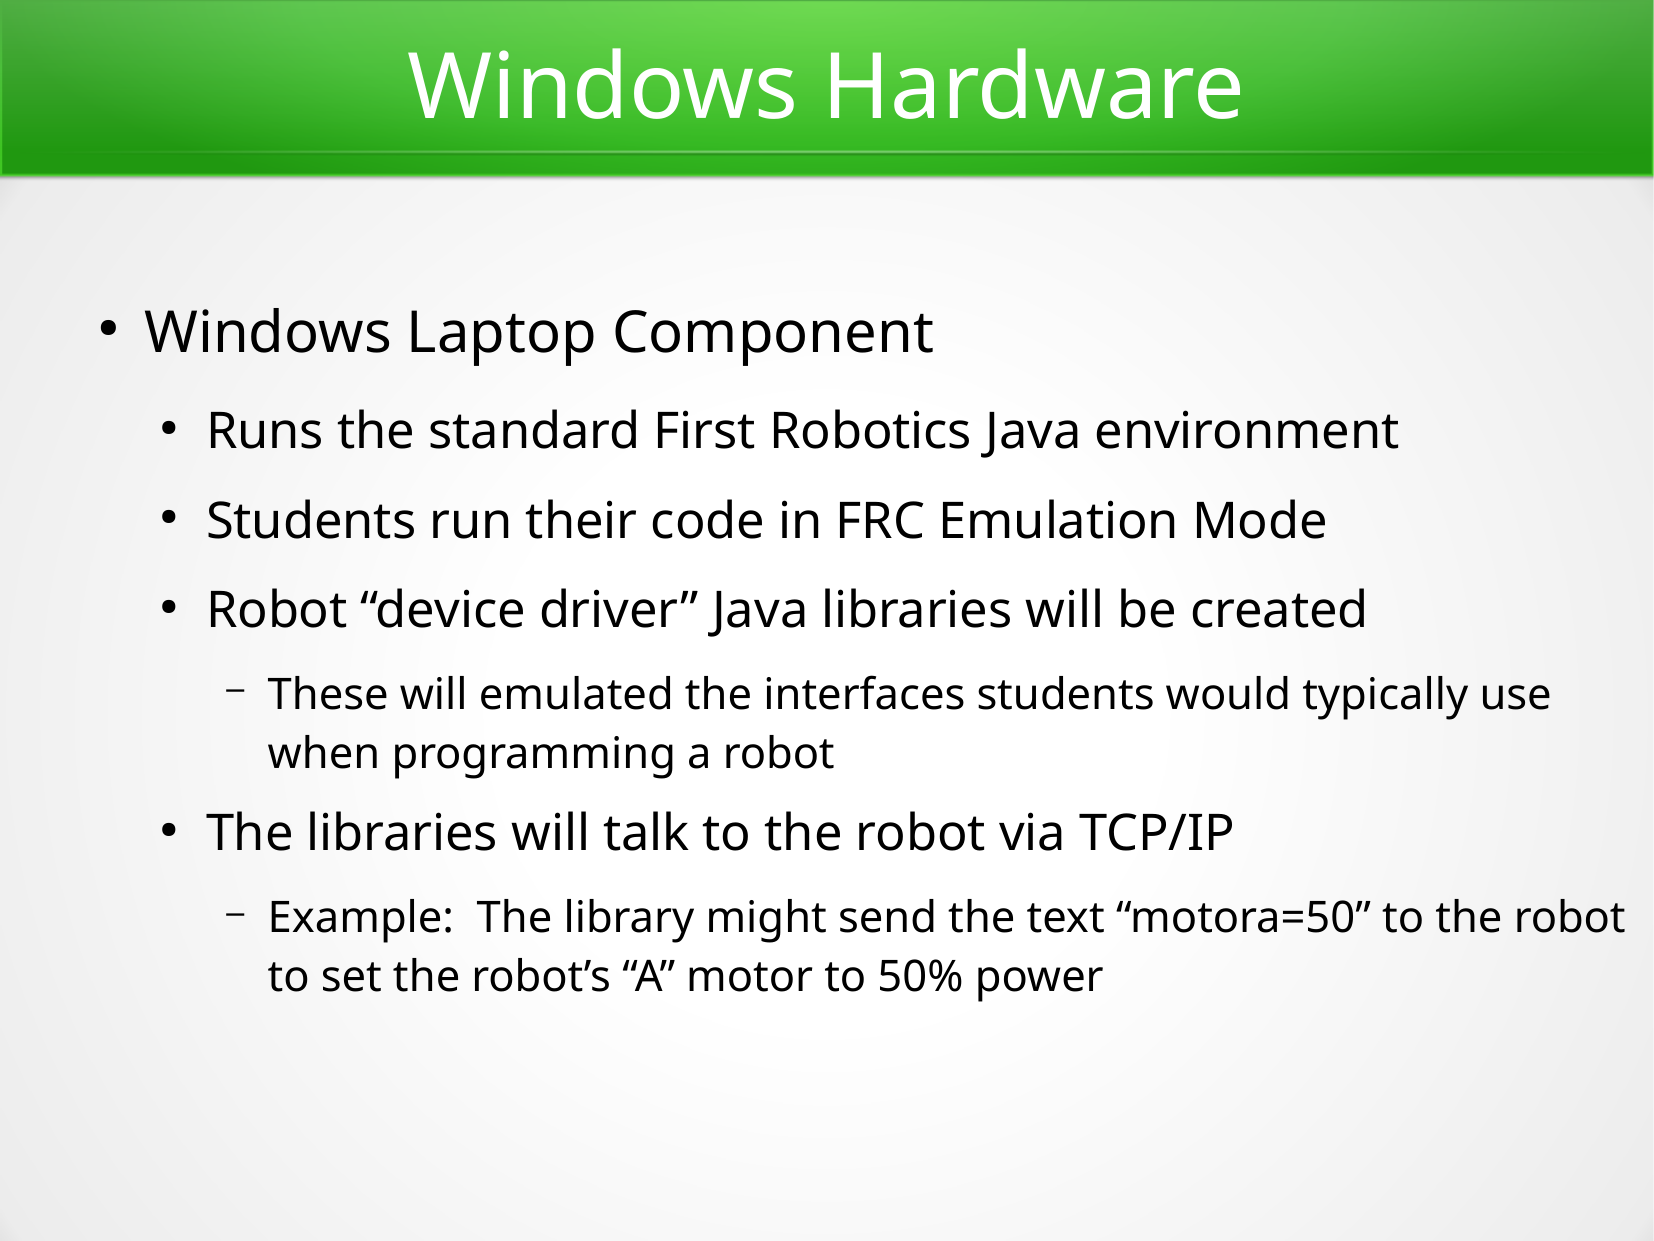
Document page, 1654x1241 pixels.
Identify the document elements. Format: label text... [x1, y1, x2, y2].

title Windows Hardware [82, 11, 1571, 154]
list Windows Laptop Component Runs the standard First Robotics Java environment Students run their code in FRC Emulation Mode Robot “device driver” Java libraries will be created These will emulated the interfaces students would typically use when programming a robot The libraries will talk to the robot via TCP/IP Example: The library might send the text “motora=50” to the robot to set the robot’s “A” motor to 50% power [82, 290, 1654, 1010]
picture [0, 0, 1654, 1241]
